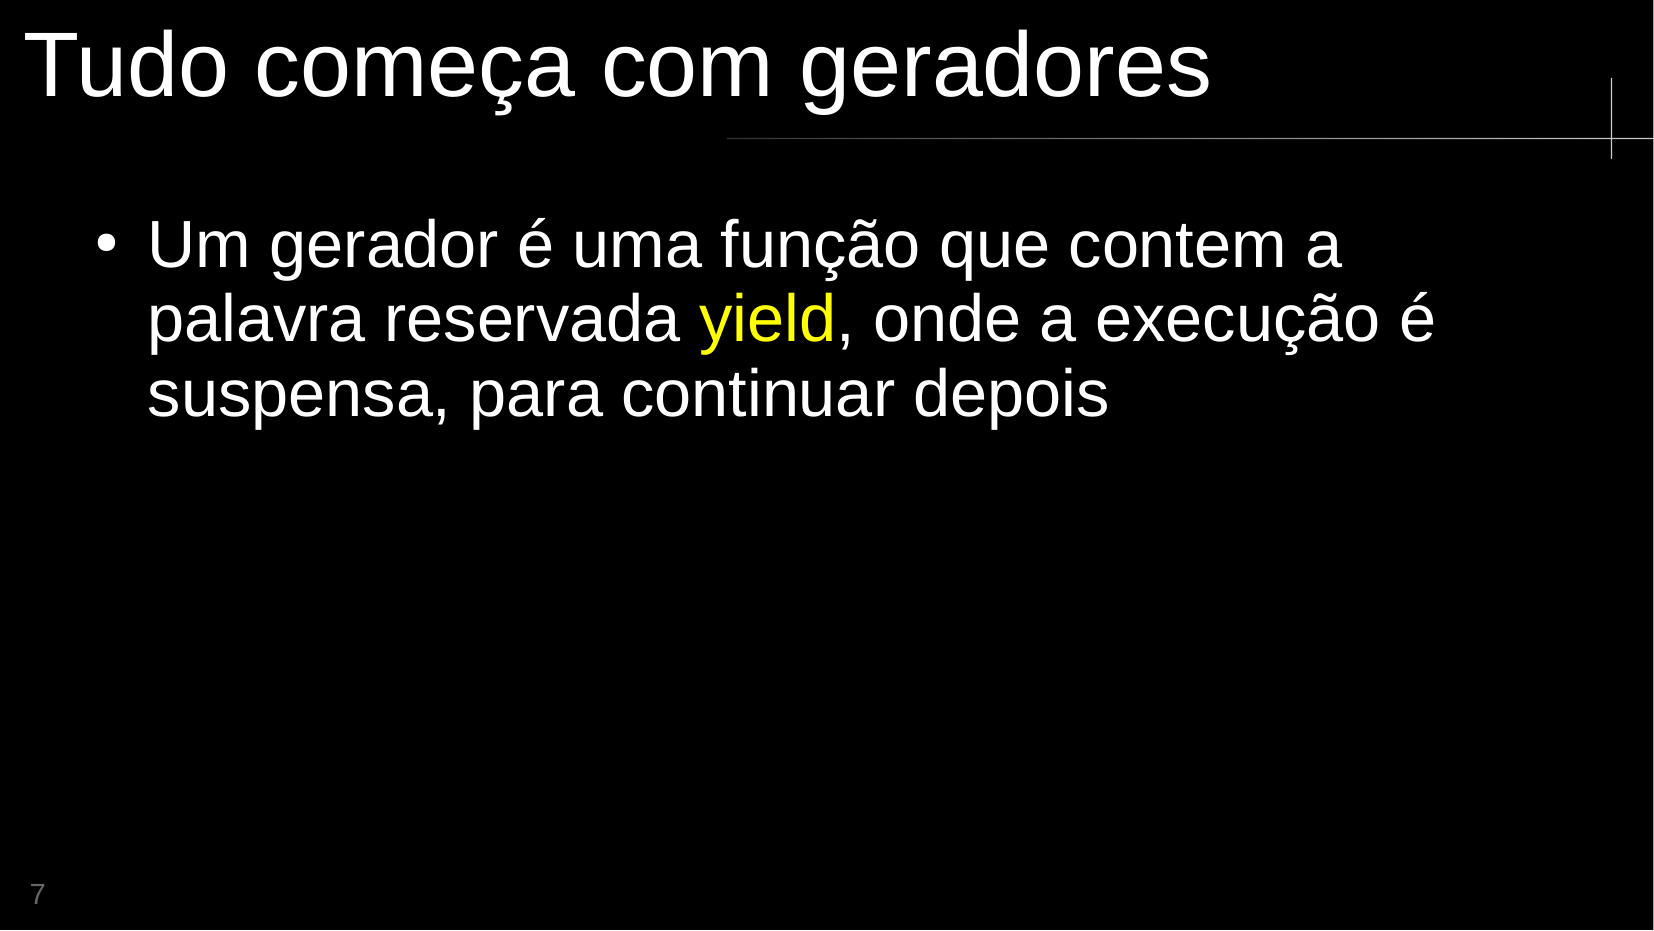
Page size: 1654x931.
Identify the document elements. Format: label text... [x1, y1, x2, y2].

title Tudo começa com geradores [23, 11, 1589, 119]
list Um gerador é uma função que contem a palavra reservada yield, onde a execução é suspensa, para continuar depois [76, 206, 1565, 857]
